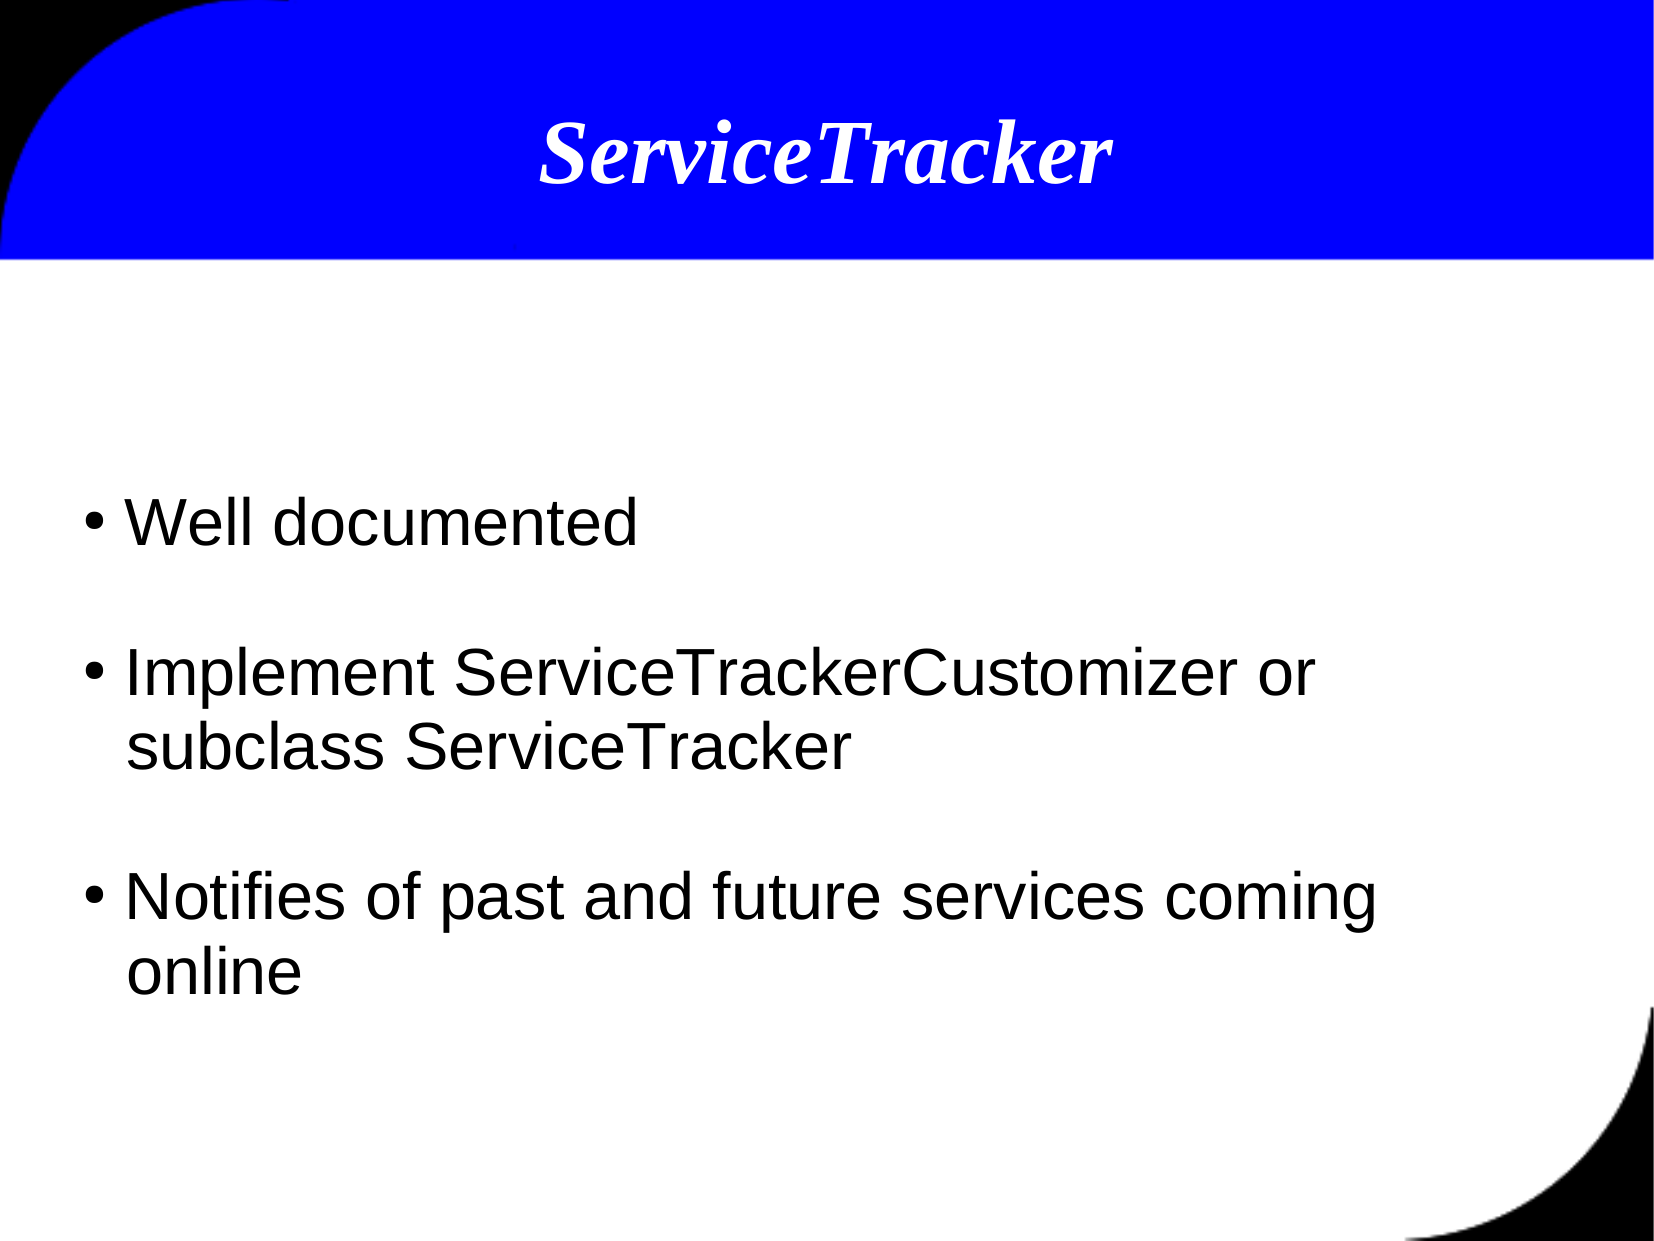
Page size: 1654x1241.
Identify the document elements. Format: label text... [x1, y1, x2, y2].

subtitle Well documented Implement ServiceTrackerCustomizer or subclass ServiceTracker Notifies of past and future services coming online [82, 337, 1571, 1157]
title ServiceTracker [82, 49, 1571, 257]
picture [0, 0, 1654, 1241]
